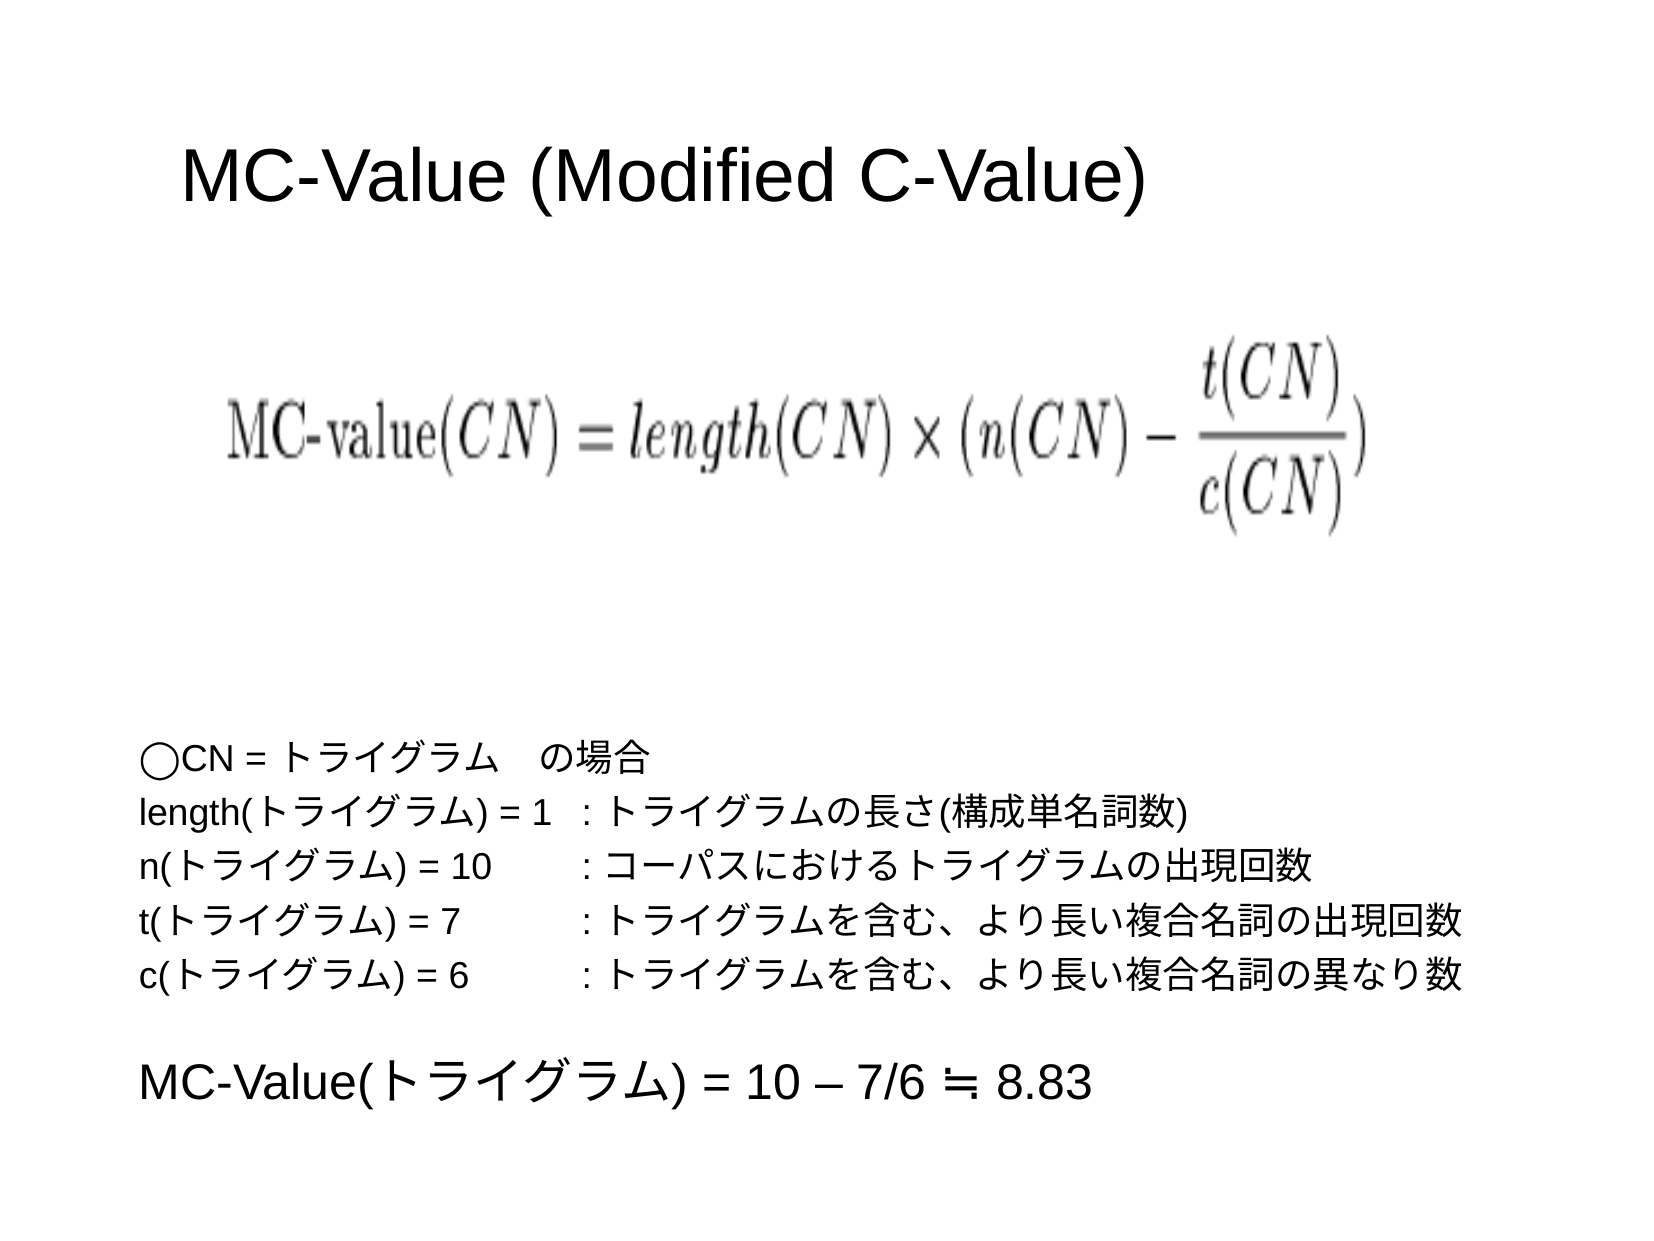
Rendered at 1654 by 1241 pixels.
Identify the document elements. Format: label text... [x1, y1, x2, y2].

text_box MC-Value (Modified C-Value) [165, 125, 1165, 225]
text_box ◯CN = トライグラム の場合 length(トライグラム) = 1 : トライグラムの長さ(構成単名詞数) n(トライグラム) = 10 : コーパスにおけるトライグラムの出現回数 t(トライグラム) = 7 : トライグラムを含む、より長い複合名詞の出現回数 c(トライグラム) = 6 : トライグラムを含む、より長い複合名詞の異なり数 MC-Value(トライグラム) = 10 – 7/6 ≒ 8.83 [124, 720, 1489, 1158]
picture [206, 322, 1406, 567]
